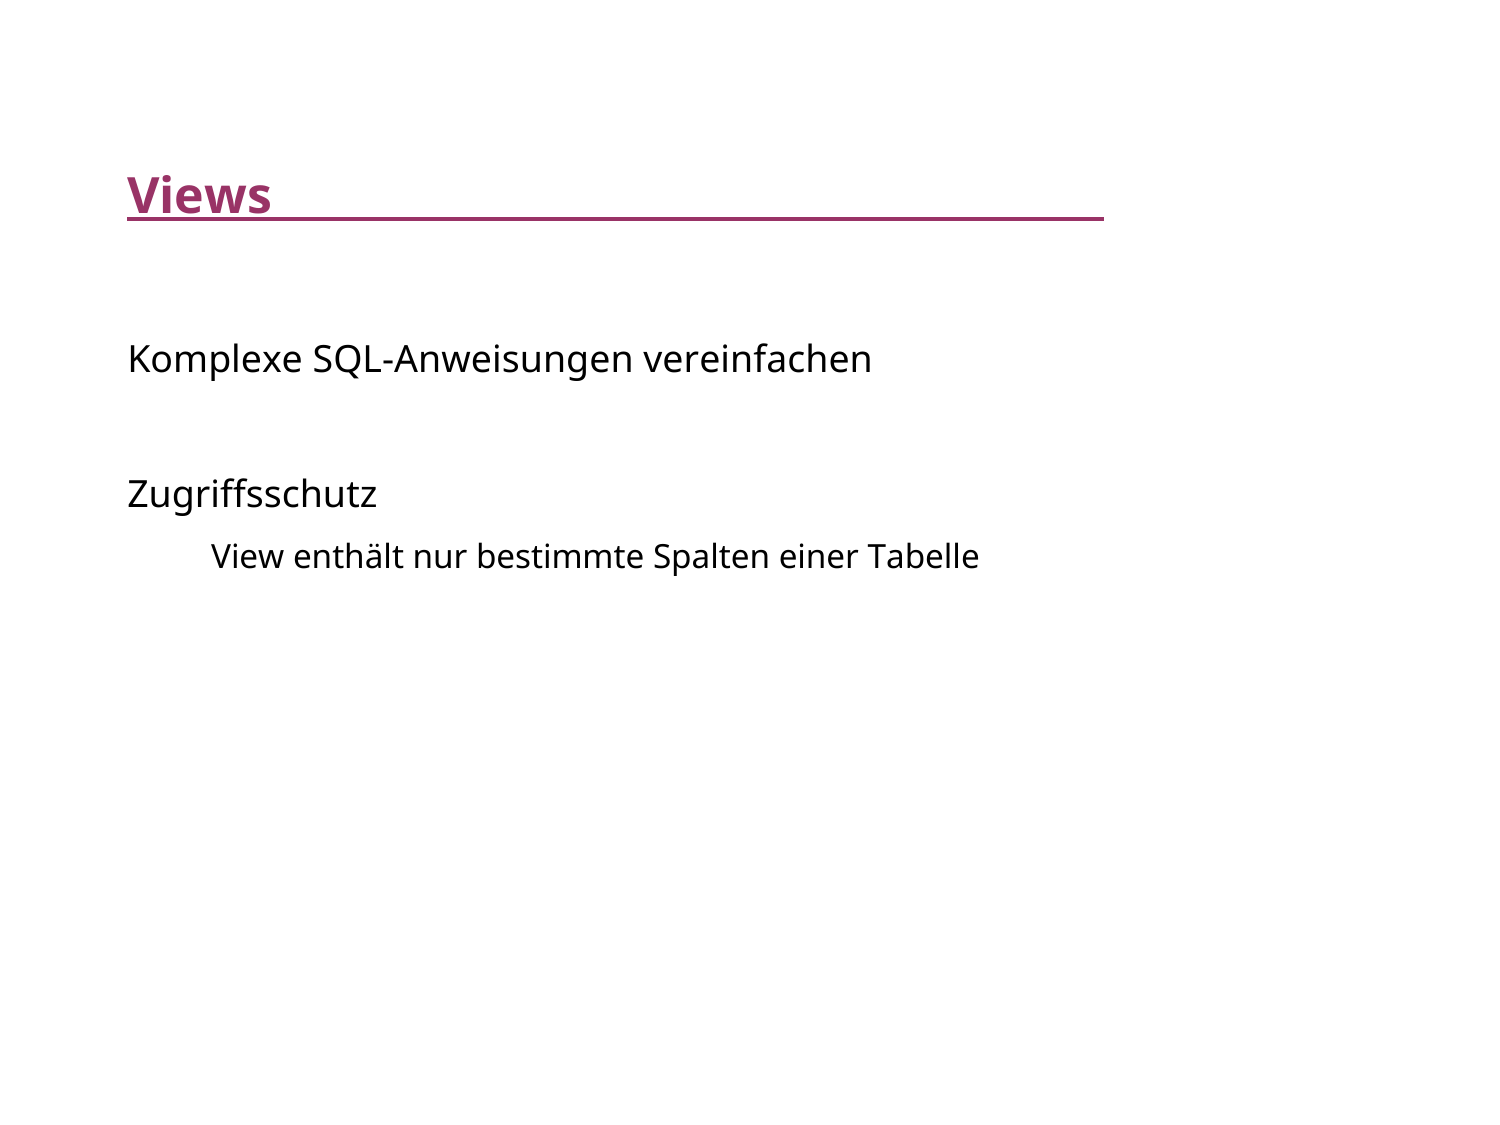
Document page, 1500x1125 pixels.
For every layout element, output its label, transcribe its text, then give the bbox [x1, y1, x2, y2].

list Komplexe SQL-Anweisungen vereinfachen Zugriffsschutz View enthält nur bestimmte Spalten einer Tabelle [112, 324, 1388, 1001]
title Views [112, 99, 1388, 288]
